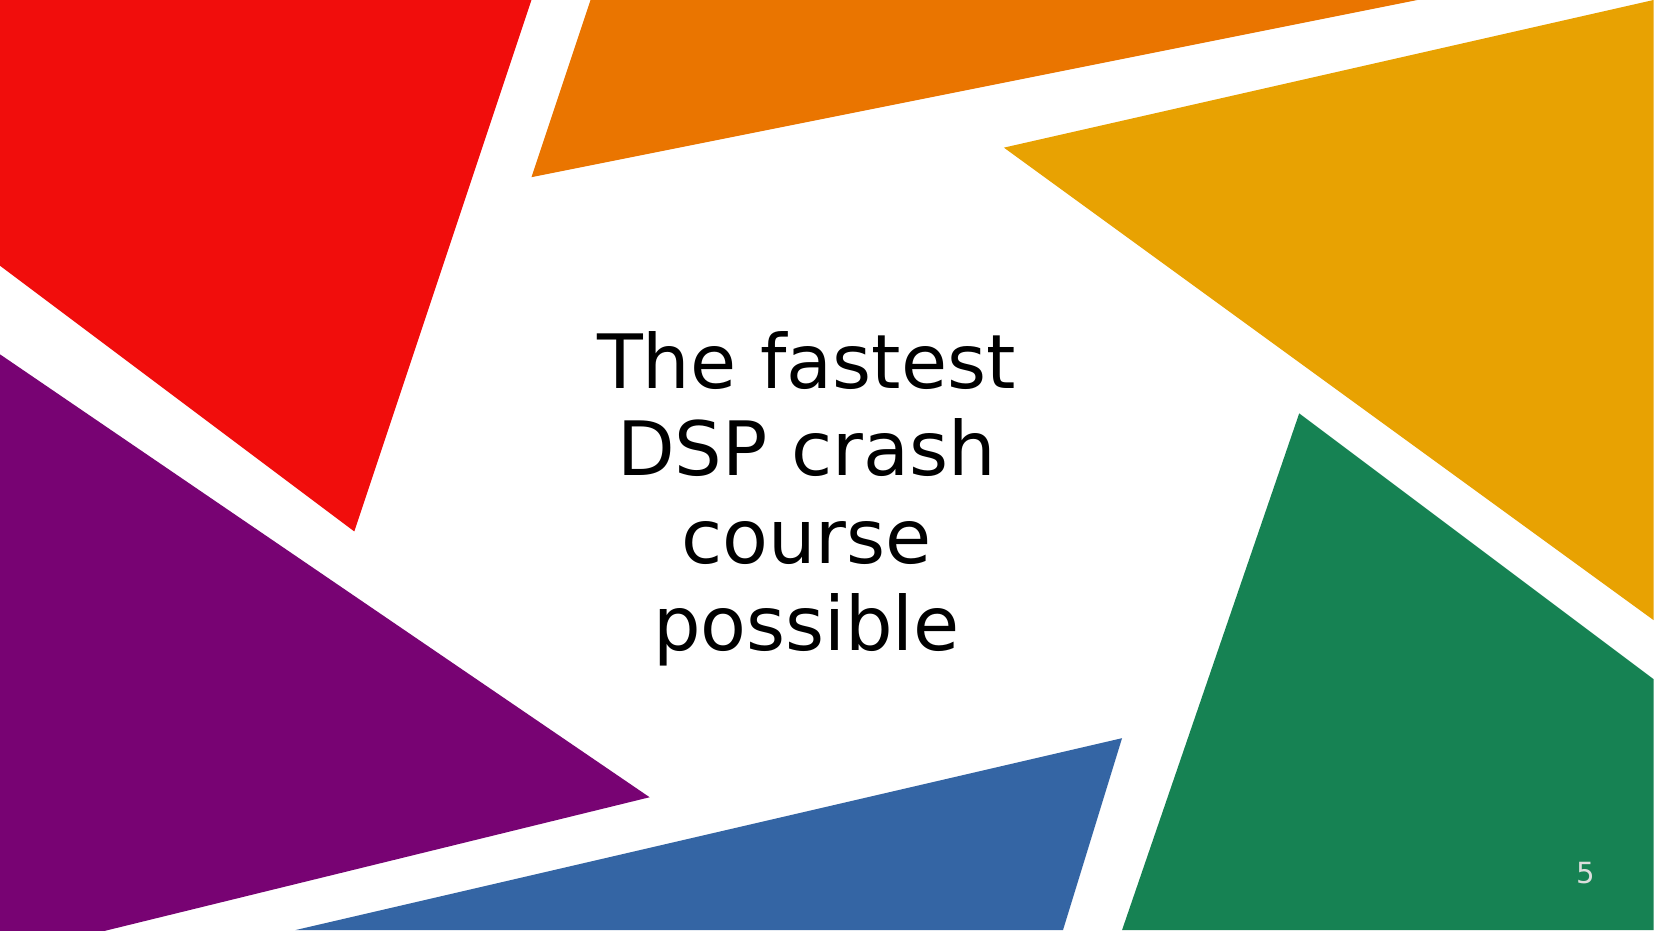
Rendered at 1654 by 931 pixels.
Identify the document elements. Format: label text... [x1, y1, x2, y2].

text_box The fastest DSP crash course possible [566, 318, 1047, 669]
